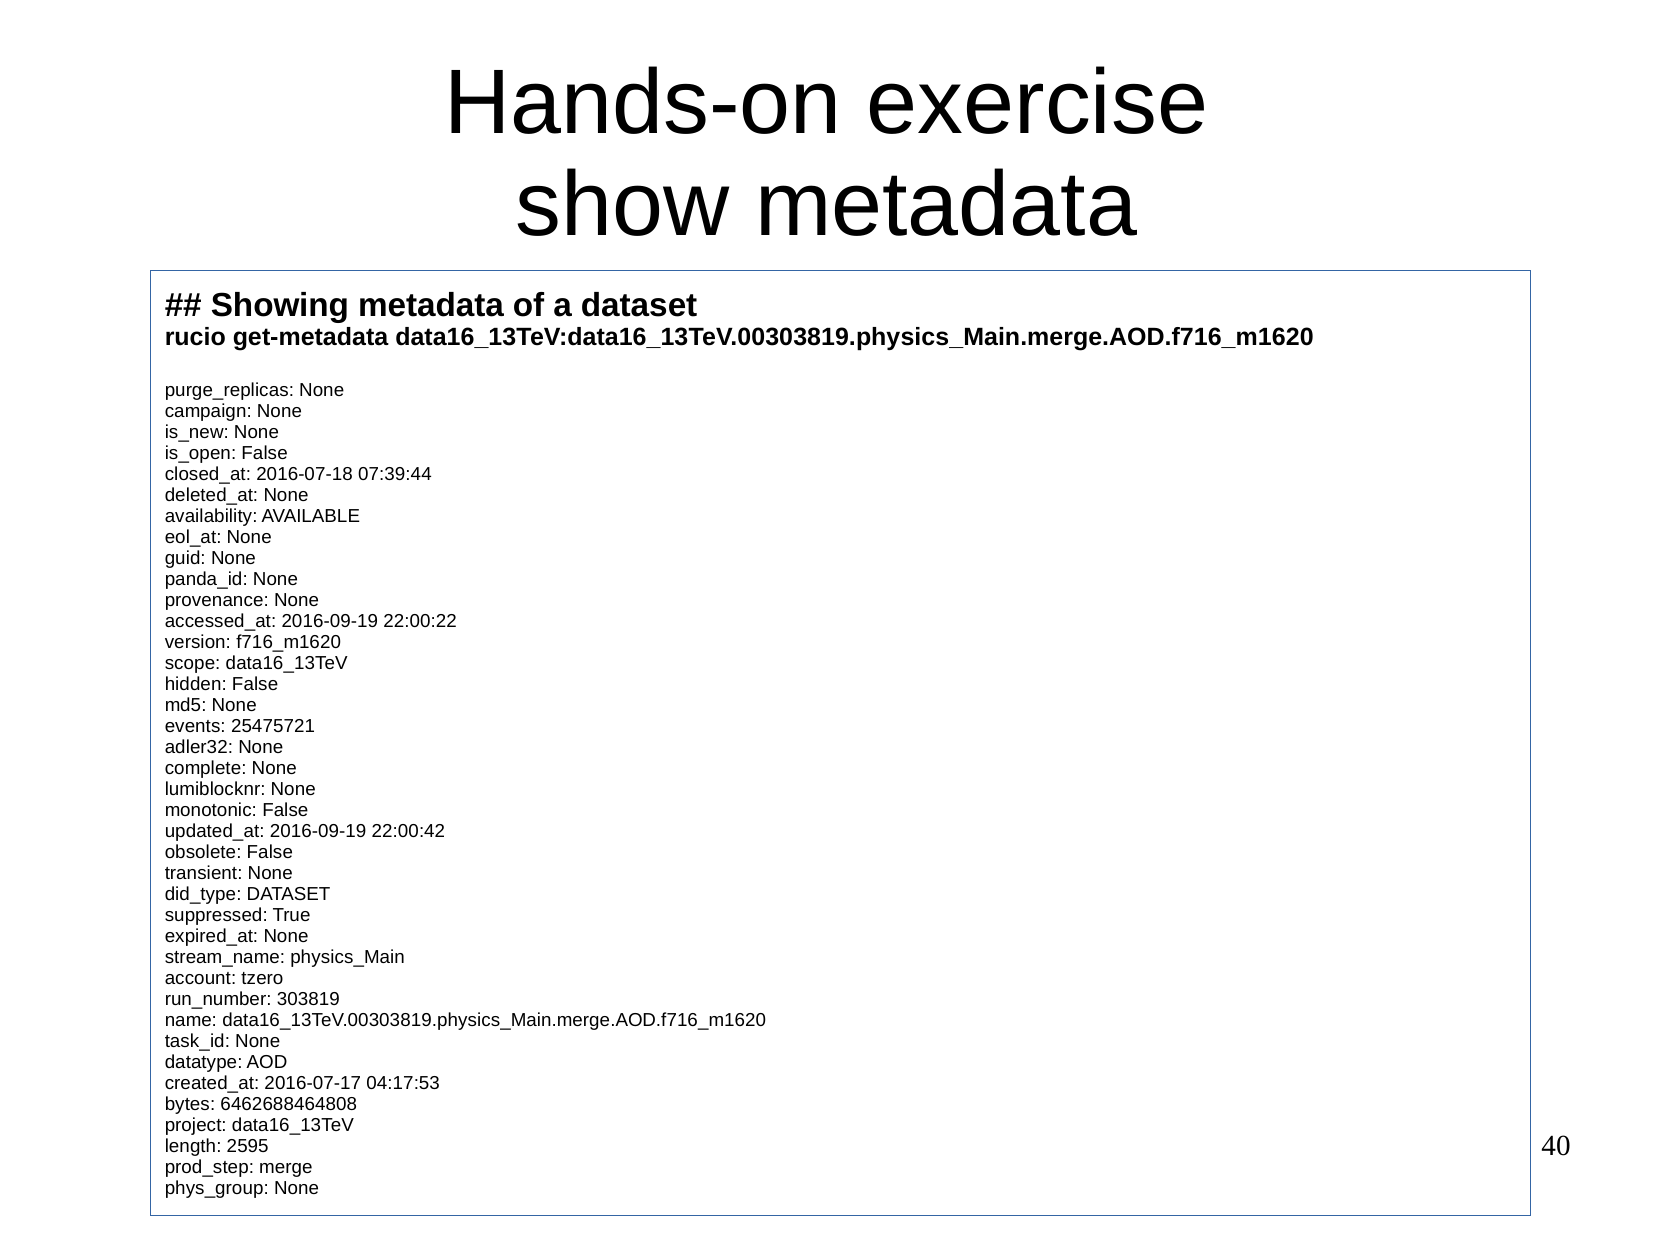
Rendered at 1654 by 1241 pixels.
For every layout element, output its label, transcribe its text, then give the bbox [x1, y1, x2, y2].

text_box ## Showing metadata of a dataset rucio get-metadata data16_13TeV:data16_13TeV.00303819.physics_Main.merge.AOD.f716_m1620 purge_replicas: None campaign: None is_new: None is_open: False closed_at: 2016-07-18 07:39:44 deleted_at: None availability: AVAILABLE eol_at: None guid: None panda_id: None provenance: None accessed_at: 2016-09-19 22:00:22 version: f716_m1620 scope: data16_13TeV hidden: False md5: None events: 25475721 adler32: None complete: None lumiblocknr: None monotonic: False updated_at: 2016-09-19 22:00:42 obsolete: False transient: None did_type: DATASET suppressed: True expired_at: None stream_name: physics_Main account: tzero run_number: 303819 name: data16_13TeV.00303819.physics_Main.merge.AOD.f716_m1620 task_id: None datatype: AOD created_at: 2016-07-17 04:17:53 bytes: 6462688464808 project: data16_13TeV length: 2595 prod_step: merge phys_group: None [150, 270, 1531, 1216]
title Hands-on exercise show metadata [82, 49, 1571, 257]
